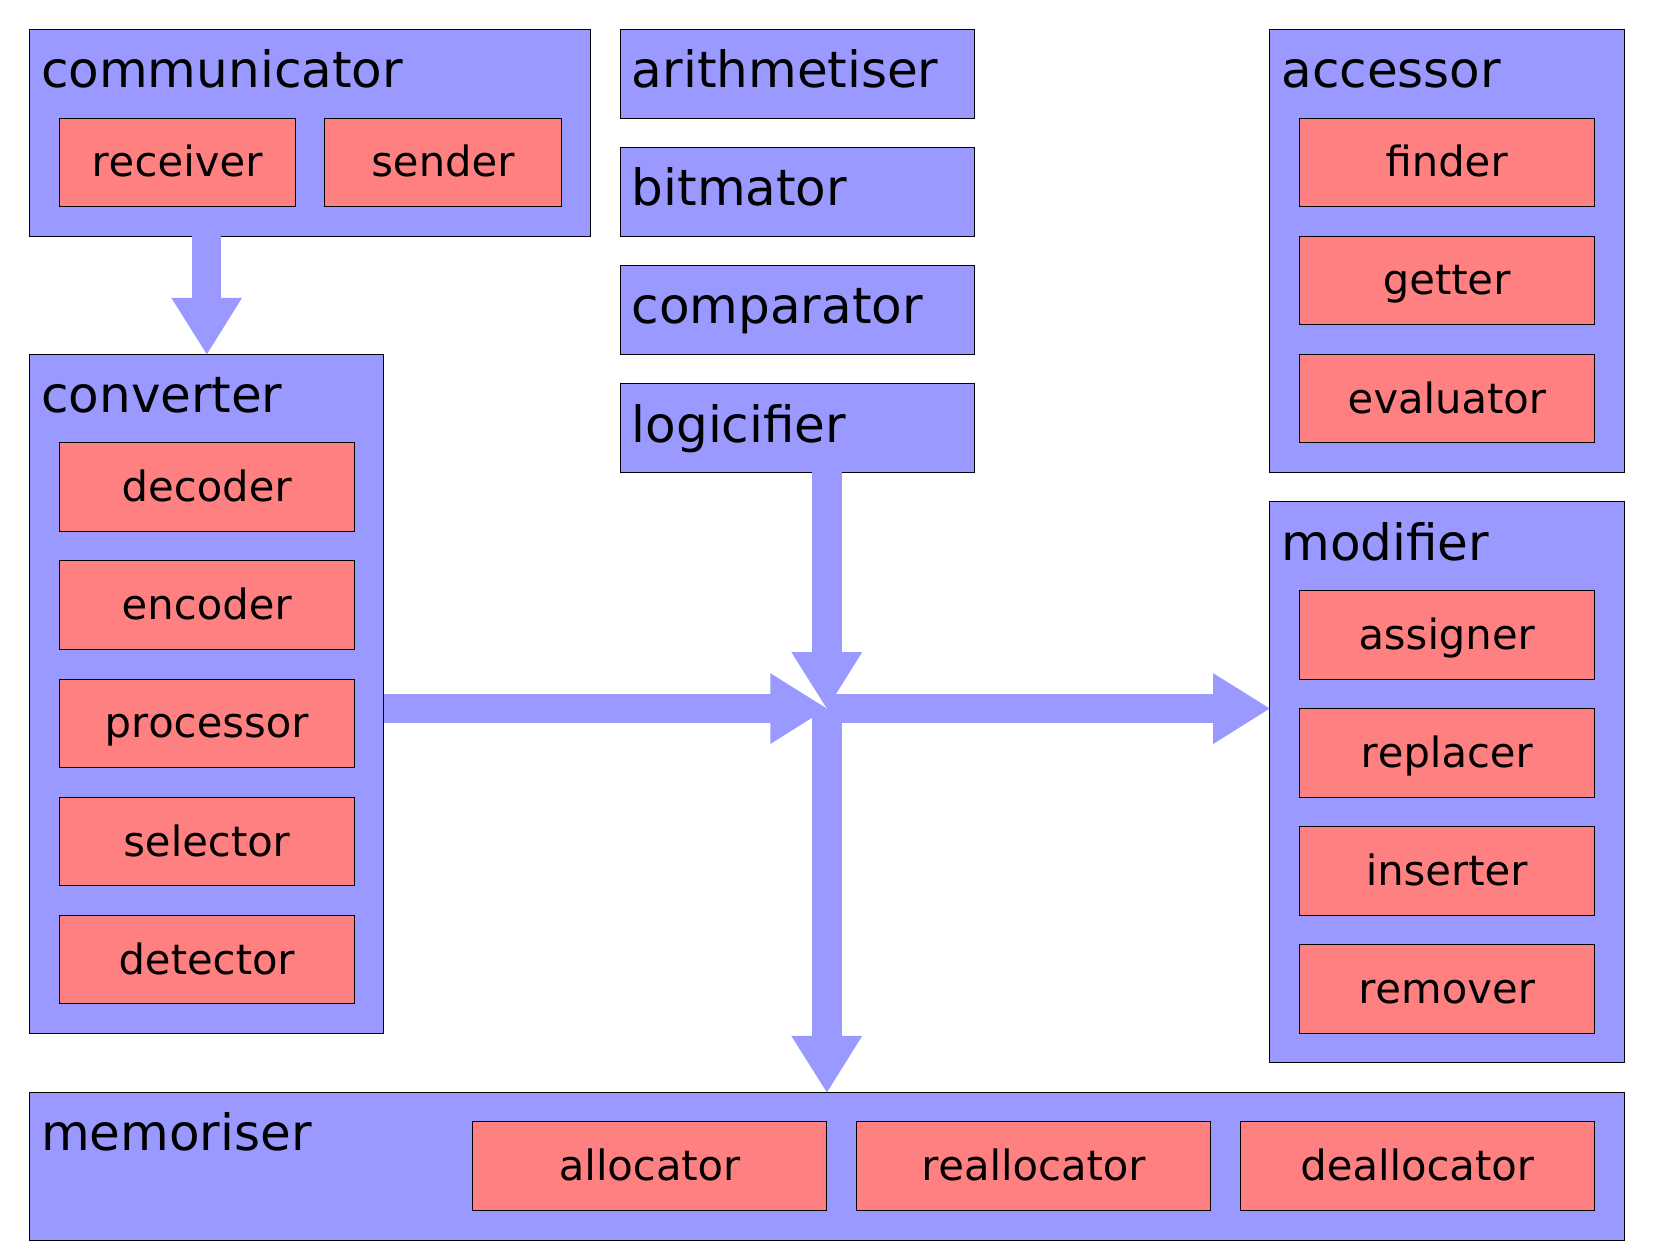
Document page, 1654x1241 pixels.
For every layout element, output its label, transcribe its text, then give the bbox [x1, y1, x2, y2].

text_box logicifier [620, 383, 975, 473]
text_box modifier [1269, 501, 1625, 1063]
text_box replacer [1299, 708, 1595, 798]
text_box getter [1299, 236, 1595, 325]
text_box accessor [1269, 29, 1625, 473]
text_box remover [1299, 944, 1595, 1034]
text_box converter [29, 354, 384, 1034]
text_box selector [59, 797, 355, 886]
text_box detector [59, 915, 355, 1004]
text_box encoder [59, 560, 355, 650]
text_box communicator [29, 29, 591, 237]
text_box reallocator [856, 1121, 1211, 1211]
text_box finder [1299, 118, 1595, 207]
text_box receiver [59, 118, 296, 207]
text_box inserter [1299, 826, 1595, 916]
text_box assigner [1299, 590, 1595, 680]
text_box sender [324, 118, 562, 207]
text_box deallocator [1240, 1121, 1595, 1211]
text_box memoriser [29, 1092, 1625, 1241]
text_box allocator [472, 1121, 827, 1211]
text_box decoder [59, 442, 355, 532]
text_box comparator [620, 265, 975, 355]
text_box evaluator [1299, 354, 1595, 443]
text_box arithmetiser [620, 29, 975, 119]
text_box processor [59, 679, 355, 768]
text_box bitmator [620, 147, 975, 237]
